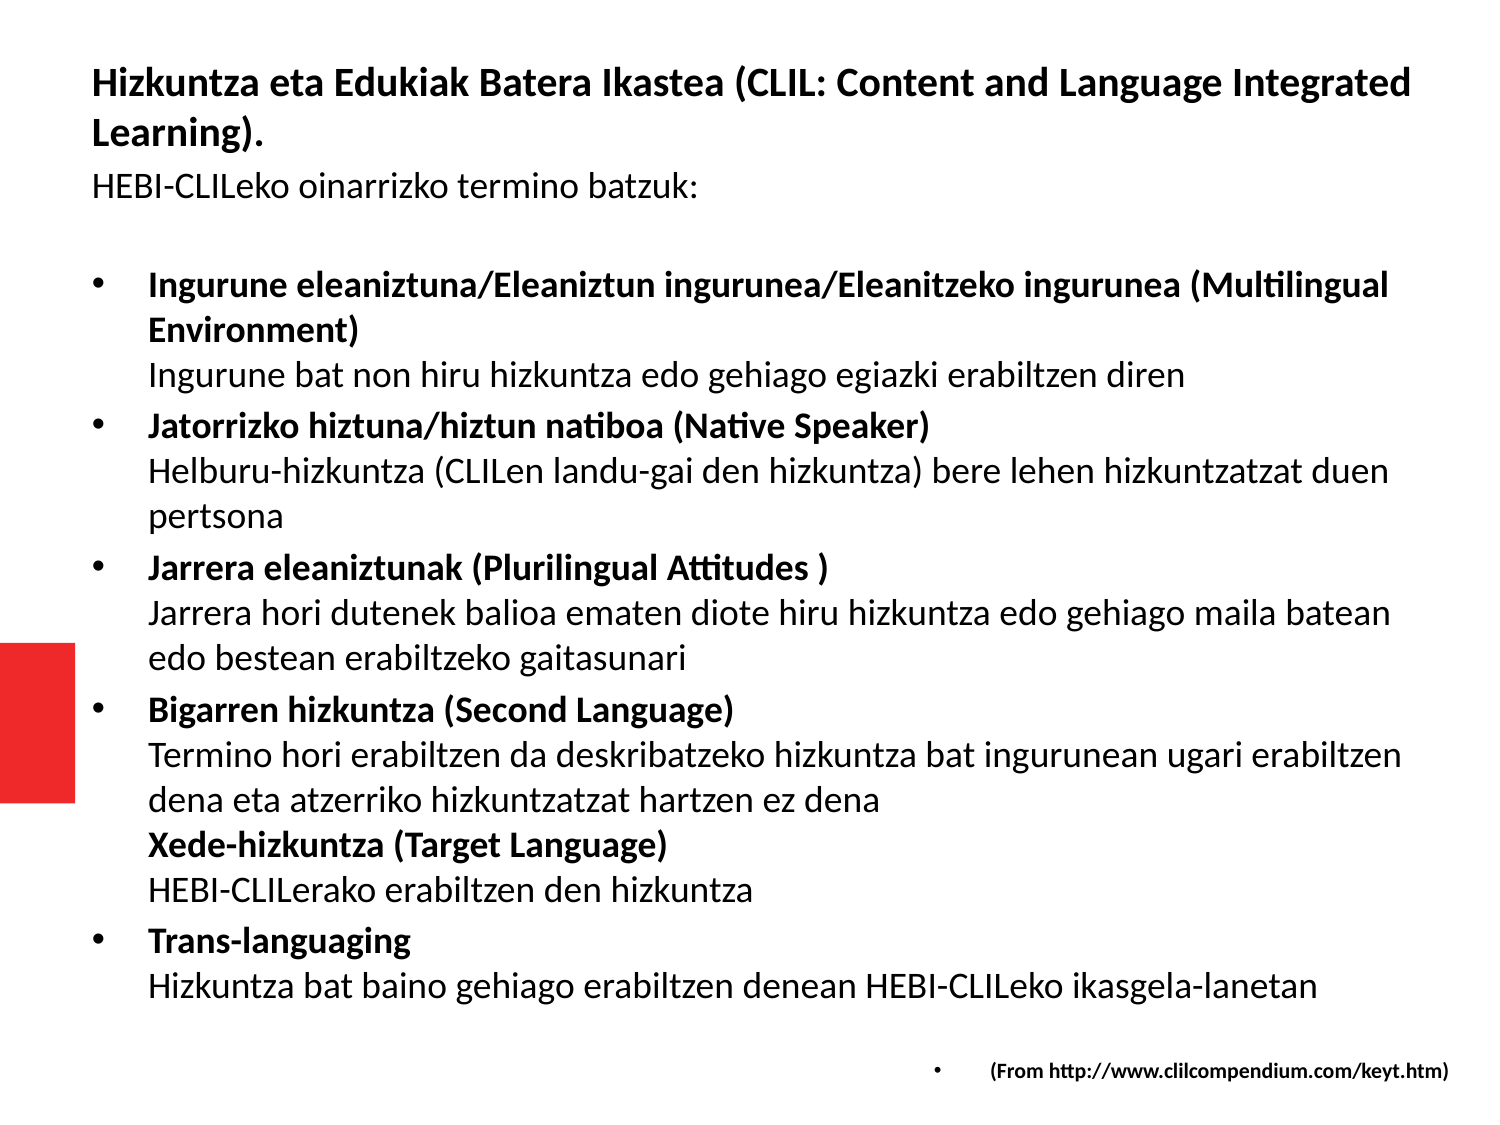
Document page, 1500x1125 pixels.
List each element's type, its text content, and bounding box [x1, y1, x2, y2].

list Hizkuntza eta Edukiak Batera Ikastea (CLIL: Content and Language Integrated Learning). HEBI-CLILeko oinarrizko termino batzuk: Ingurune eleaniztuna/Eleaniztun ingurunea/Eleanitzeko ingurunea (Multilingual Environment) Ingurune bat non hiru hizkuntza edo gehiago egiazki erabiltzen diren Jatorrizko hiztuna/hiztun natiboa (Native Speaker) Helburu-hizkuntza (CLILen landu-gai den hizkuntza) bere lehen hizkuntzatzat duen pertsona Jarrera eleaniztunak (Plurilingual Attitudes ) Jarrera hori dutenek balioa ematen diote hiru hizkuntza edo gehiago maila batean edo bestean erabiltzeko gaitasunari Bigarren hizkuntza (Second Language) Termino hori erabiltzen da deskribatzeko hizkuntza bat ingurunean ugari erabiltzen dena eta atzerriko hizkuntzatzat hartzen ez dena Xede-hizkuntza (Target Language) HEBI-CLILerako erabiltzen den hizkuntza Trans-languaging Hizkuntza bat baino gehiago erabiltzen denean HEBI-CLILeko ikasgela-lanetan (From http://www.clilcompendium.com/keyt.htm) [76, 47, 1465, 1125]
